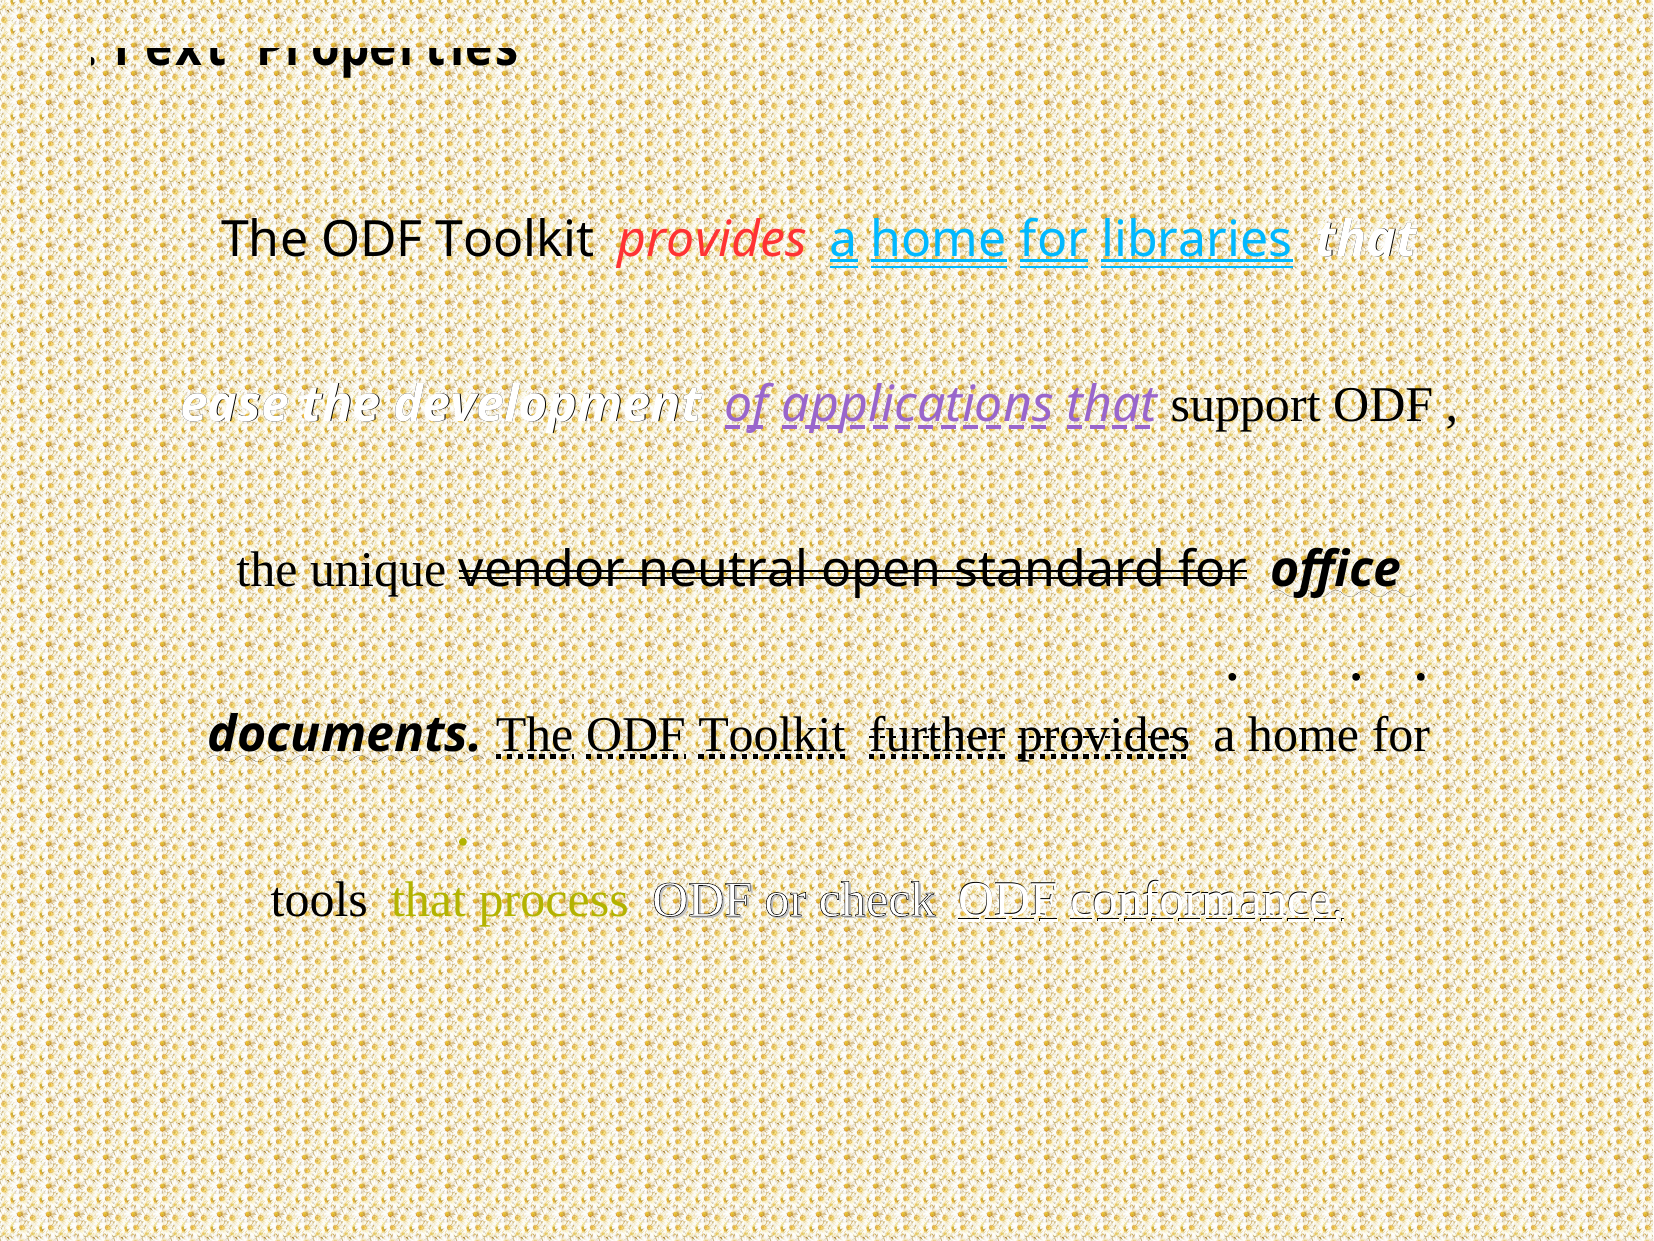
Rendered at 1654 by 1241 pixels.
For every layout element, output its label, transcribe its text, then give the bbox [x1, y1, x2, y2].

picture [0, 0, 1654, 1241]
title The ODF Toolkit provides a home for libraries that ease the development of applications that support ODF , the unique vendor neutral open standard for office documents. The ODF Toolkit further provides a home for tools that process ODF or check ODF conformance. [162, 224, 1476, 820]
chart [91, 48, 1097, 225]
